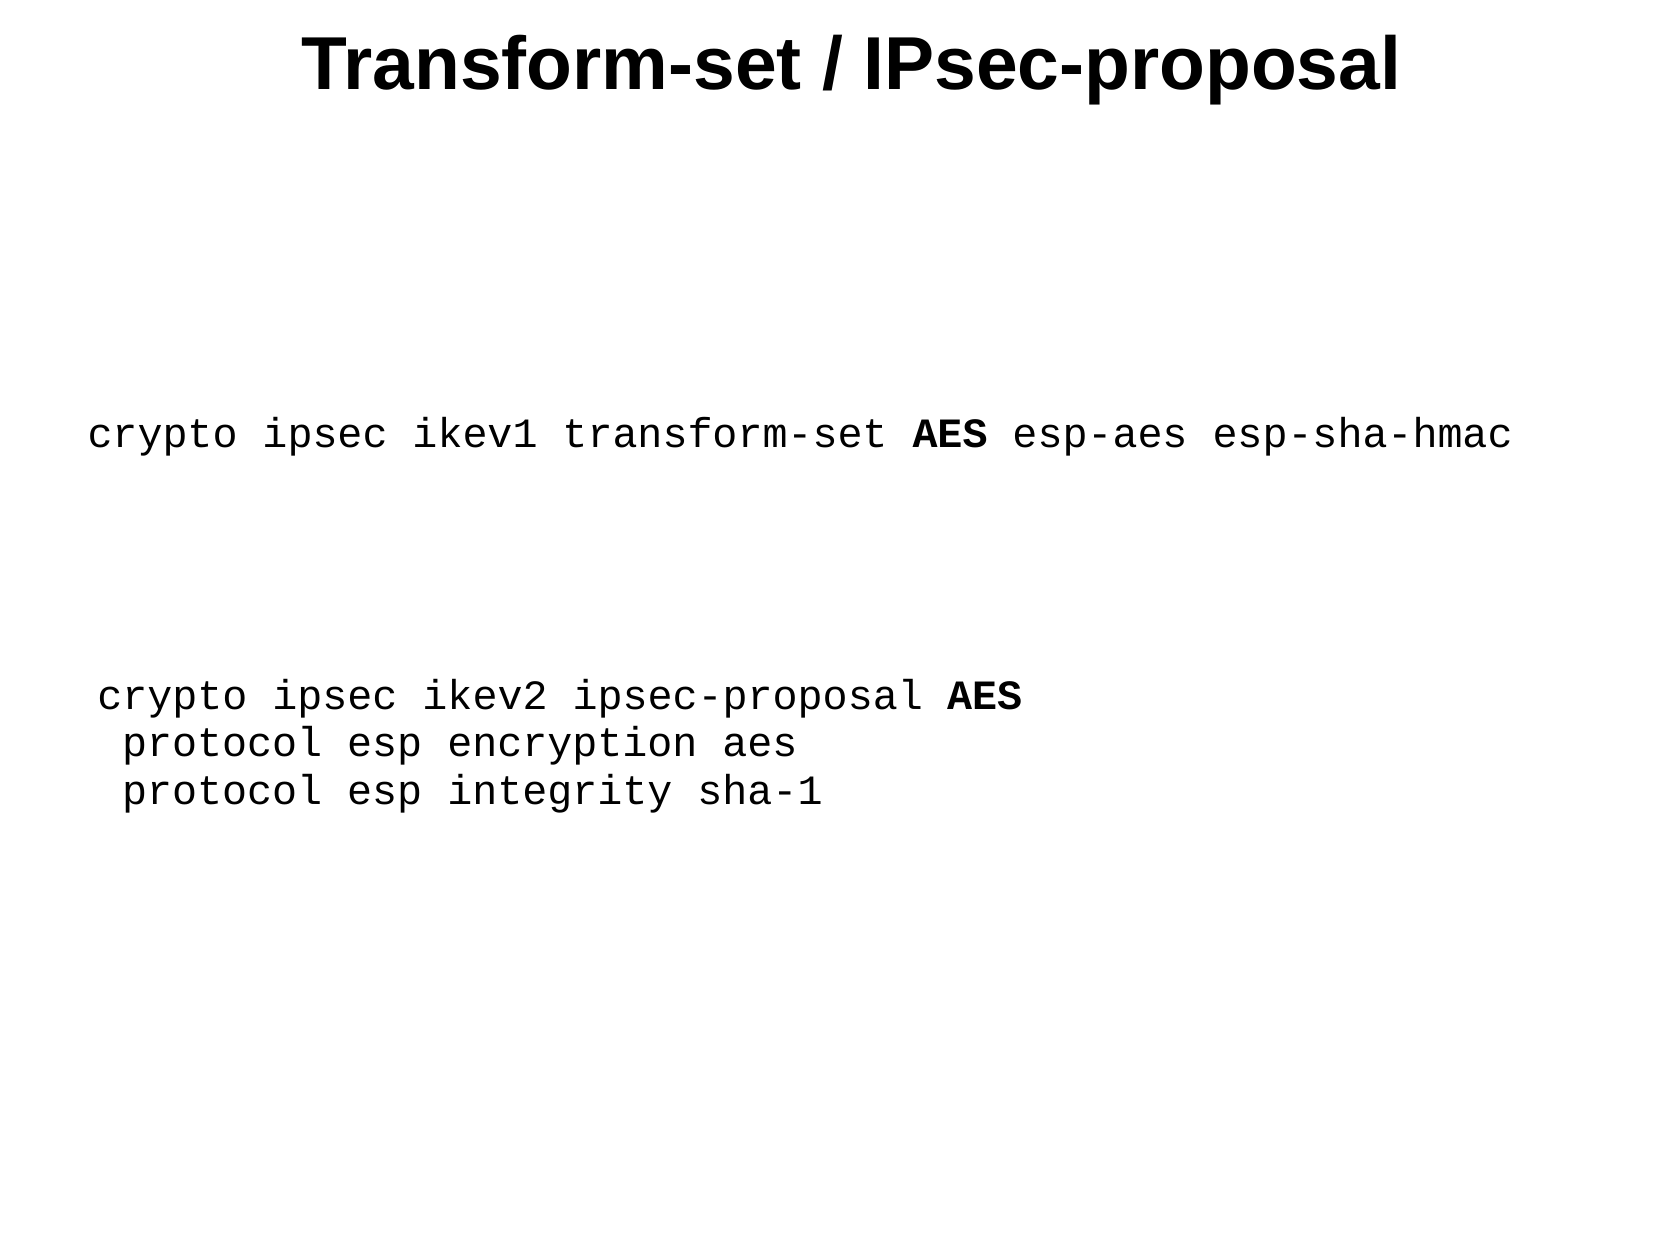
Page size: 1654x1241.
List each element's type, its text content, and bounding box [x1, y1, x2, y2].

list crypto ipsec ikev1 transform-set AES esp-aes esp-sha-hmac [87, 412, 1595, 638]
text_box Transform-set / IPsec-proposal [64, 37, 1613, 113]
list crypto ipsec ikev2 ipsec-proposal AES protocol esp encryption aes protocol esp integrity sha-1 [97, 675, 1501, 1051]
